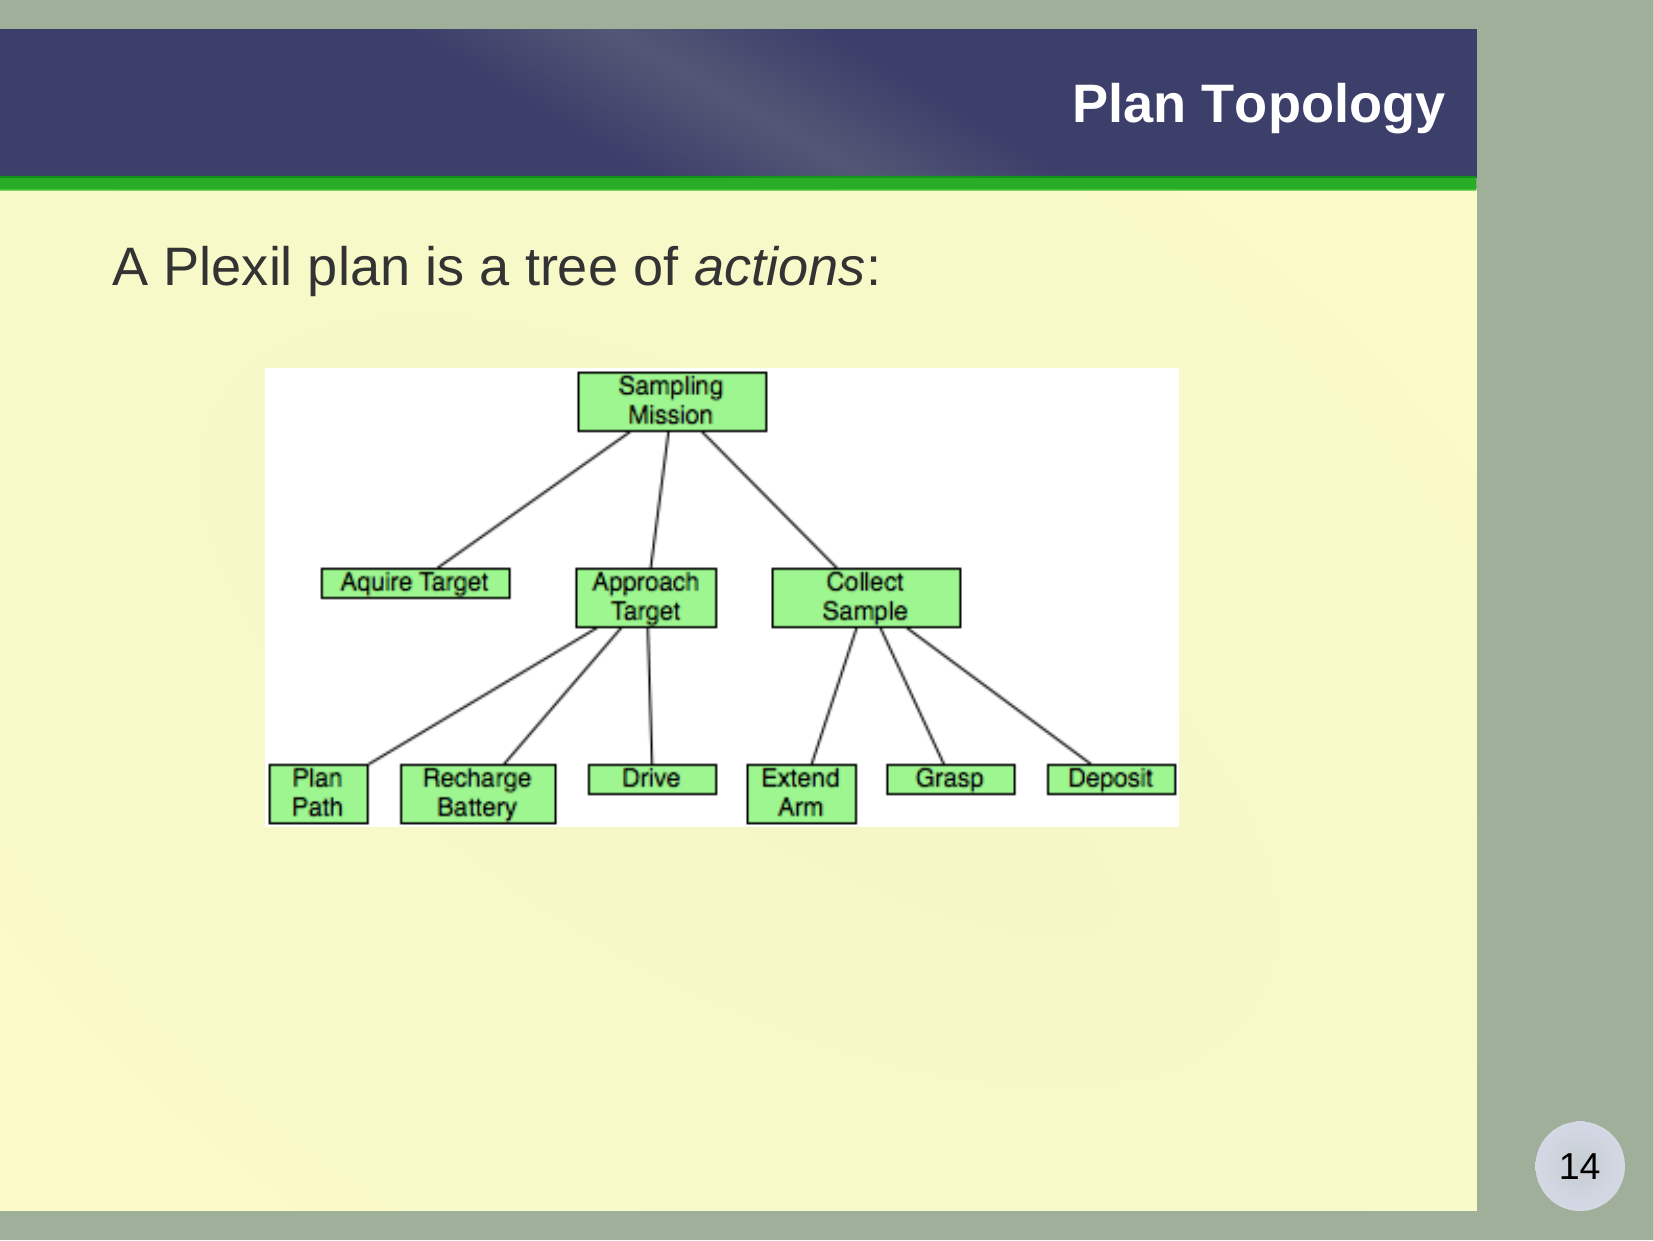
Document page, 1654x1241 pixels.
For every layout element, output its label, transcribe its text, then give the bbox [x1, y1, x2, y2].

list A Plexil plan is a tree of actions: [59, 236, 1418, 1182]
picture [265, 368, 1179, 827]
title Plan Topology [29, 59, 1447, 148]
